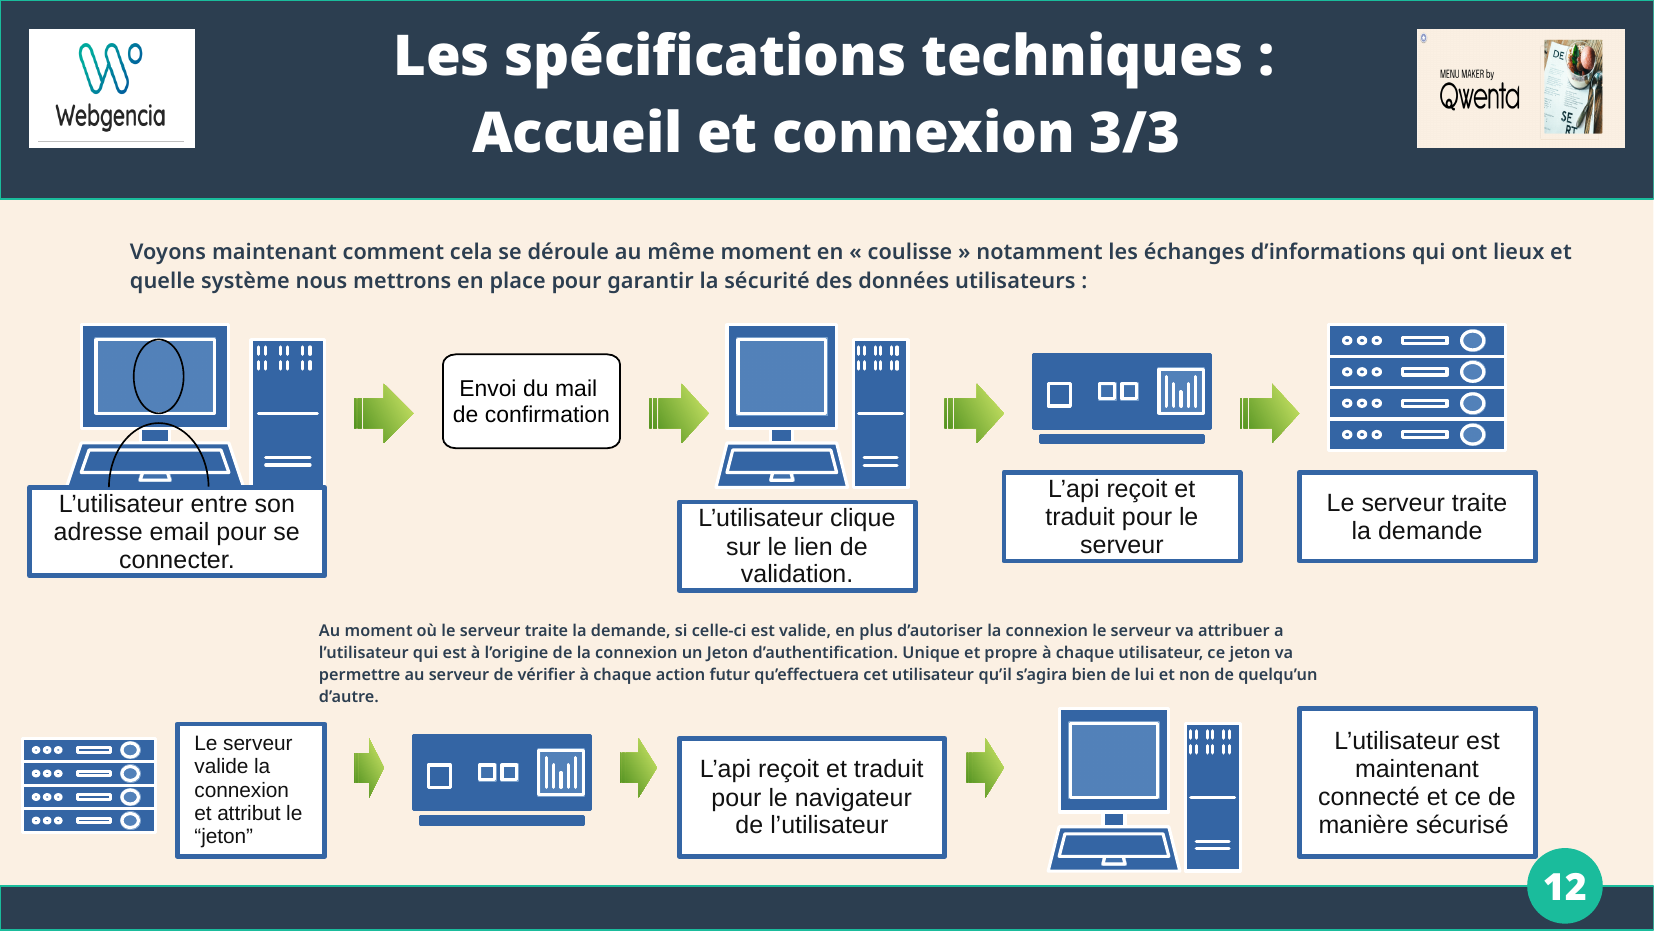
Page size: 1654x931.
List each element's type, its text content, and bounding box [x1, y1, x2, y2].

text_box [1185, 723, 1241, 872]
text_box L’utilisateur entre son adresse email pour se connecter. [29, 487, 325, 576]
text_box [413, 735, 591, 810]
text_box [658, 383, 709, 443]
text_box Envoi du mail de confirmation [442, 354, 621, 449]
list Au moment où le serveur traite la demande, si celle-ci est valide, en plus d’autoriser la connexion le serveur va attribuer a l’utilisateur qui est à l’origine de la connexion un Jeton d’authentification. Unique et propre à chaque utilisateur, ce jeton va permettre au serveur de vérifier à chaque action futur qu’effectuera cet utilisateur qu’il s’agira bien de lui et non de quelqu’un d’autre. [265, 619, 1335, 709]
text_box [948, 398, 953, 429]
picture [1417, 29, 1625, 148]
text_box [58, 265, 480, 619]
text_box [653, 398, 657, 429]
text_box [420, 816, 584, 824]
text_box [620, 738, 657, 798]
list Voyons maintenant comment cela se déroule au même moment en « coulisse » notamment les échanges d’informations qui ont lieux et quelle système nous mettrons en place pour garantir la sécurité des données utilisateurs : [59, 236, 1625, 532]
text_box L’api reçoit et traduit pour le navigateur de l’utilisateur [679, 738, 945, 857]
text_box [1048, 709, 1180, 872]
text_box [966, 738, 1004, 798]
text_box [1040, 435, 1204, 443]
picture [29, 29, 195, 148]
text_box Le serveur valide la connexion et attribut le “jeton” [177, 724, 325, 857]
text_box [1243, 398, 1248, 429]
text_box [853, 339, 908, 488]
text_box [1033, 354, 1211, 429]
text_box [22, 738, 156, 833]
text_box [715, 324, 848, 488]
text_box L’api reçoit et traduit pour le serveur [1003, 472, 1241, 562]
title Les spécifications techniques : Accueil et connexion 3/3 [177, 29, 1388, 155]
text_box L’utilisateur clique sur le lien de validation. [679, 501, 916, 591]
text_box L’utilisateur est maintenant connecté et ce de manière sécurisé [1299, 708, 1536, 857]
text_box [1328, 324, 1506, 451]
text_box [954, 383, 1004, 443]
text_box [354, 738, 384, 798]
text_box [1249, 383, 1300, 443]
text_box Le serveur traite la demande [1299, 472, 1536, 562]
